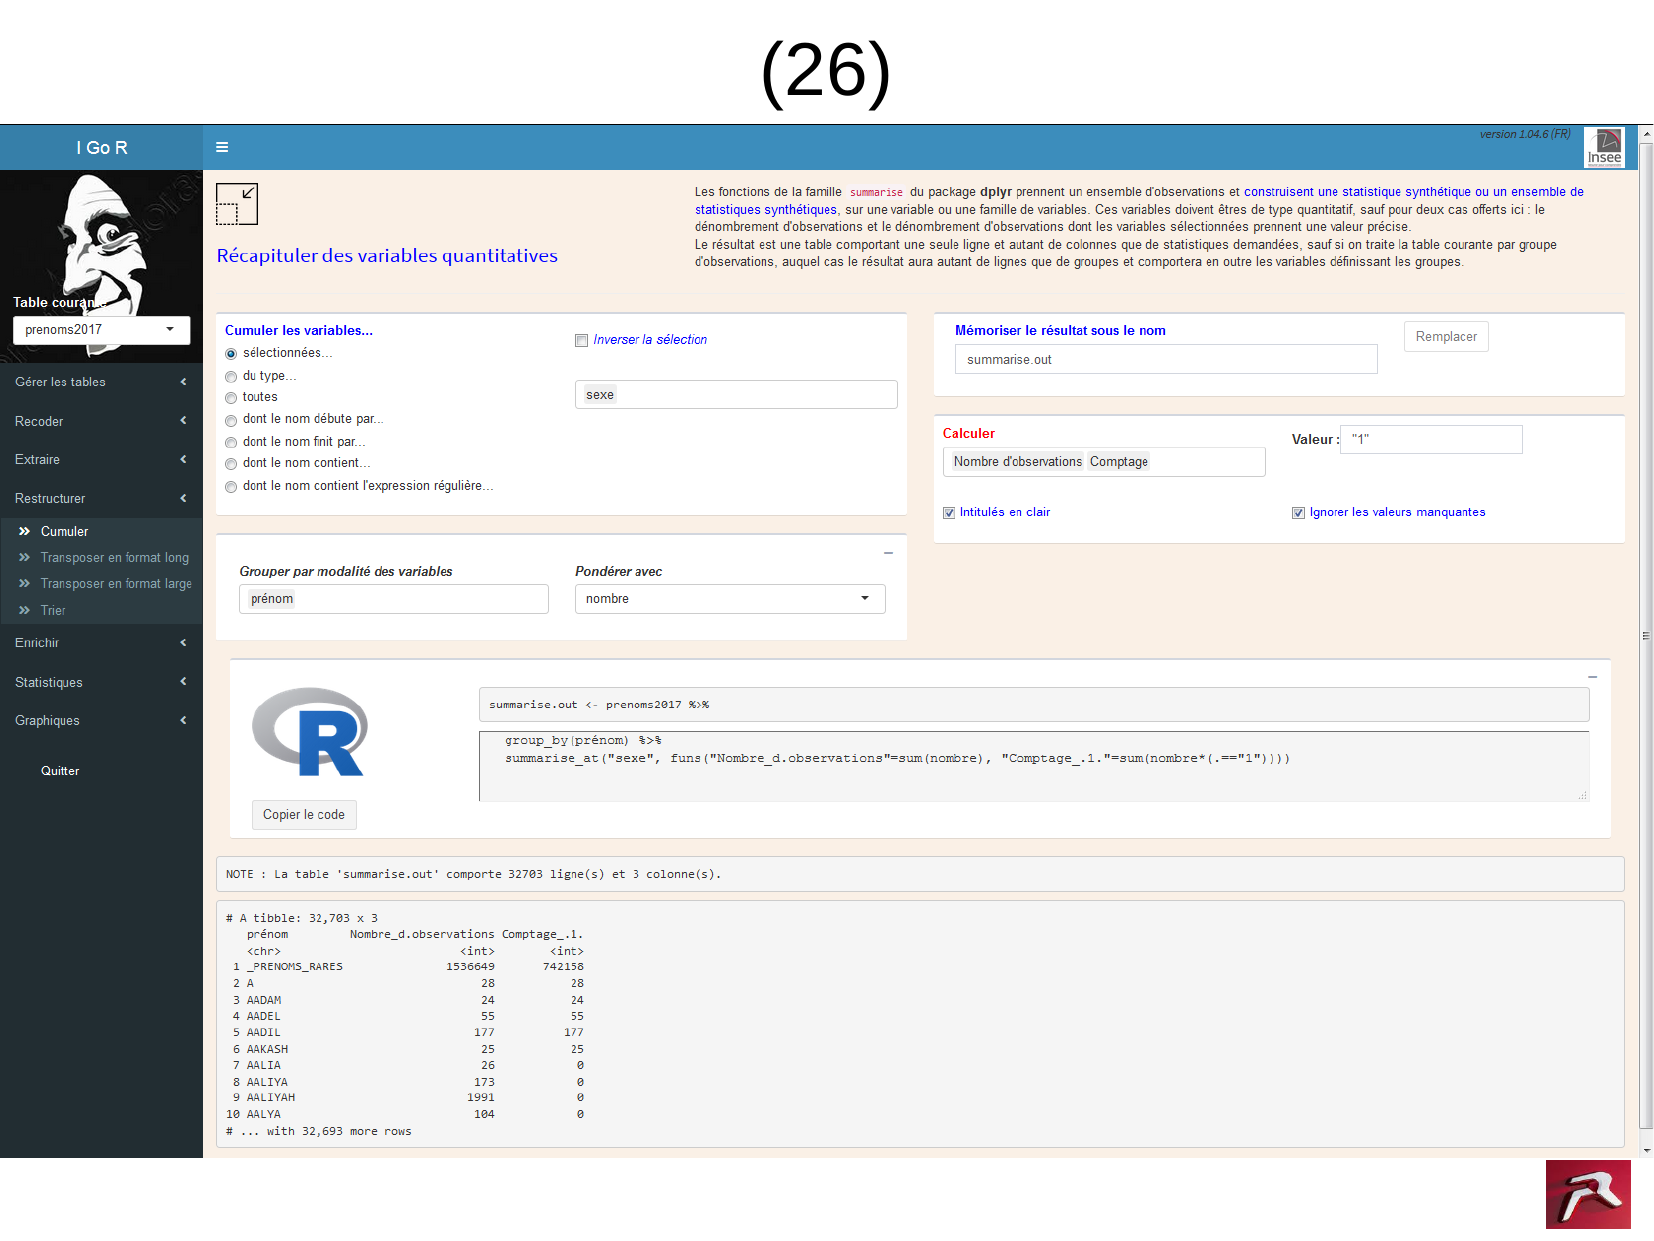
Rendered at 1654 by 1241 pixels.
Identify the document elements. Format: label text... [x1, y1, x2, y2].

title (26) [82, 27, 1571, 112]
picture [0, 124, 1654, 1158]
picture [1546, 1160, 1631, 1229]
